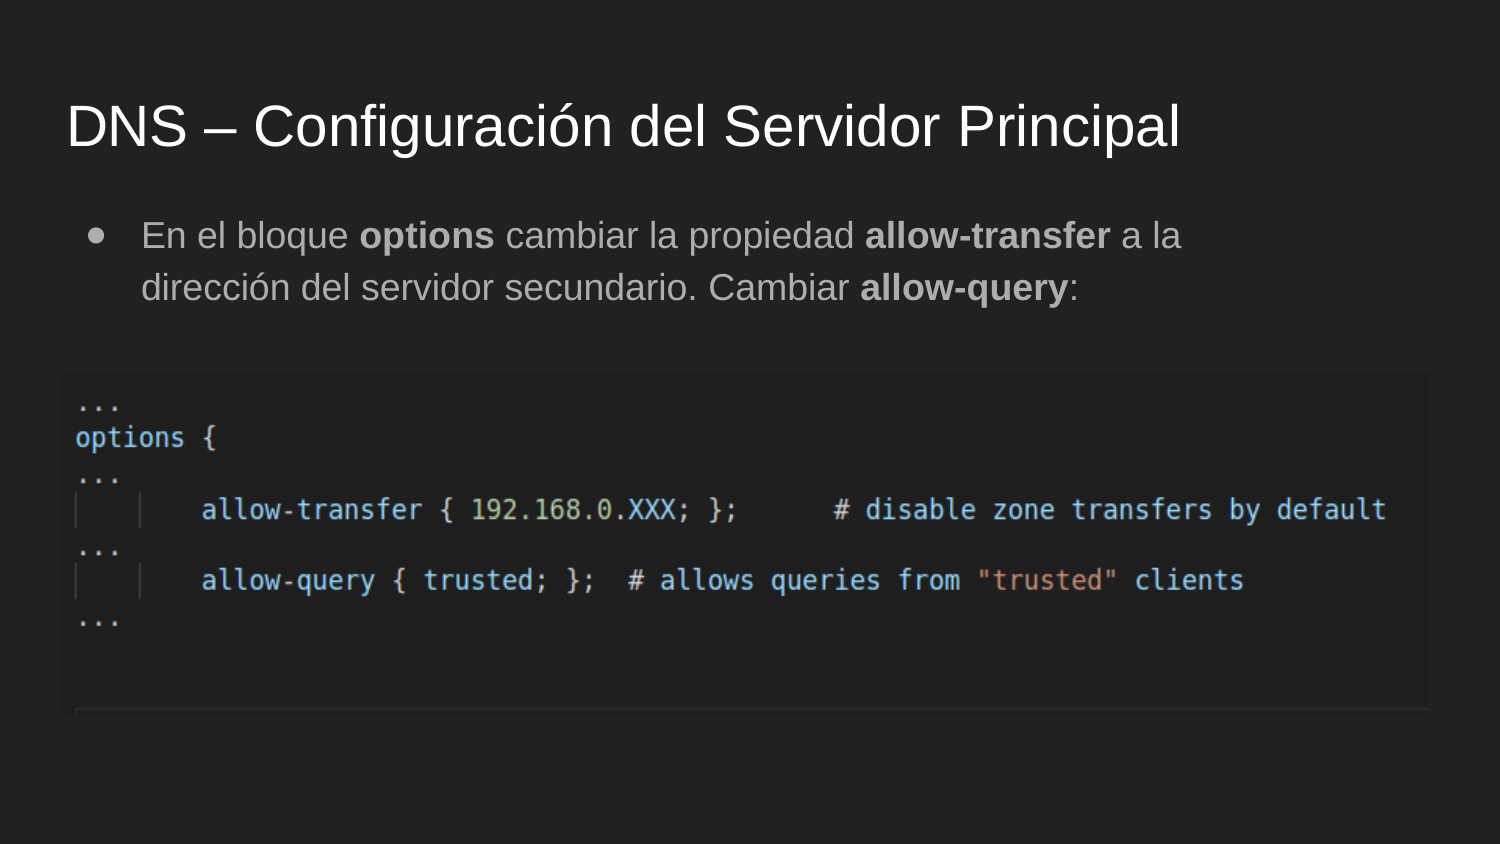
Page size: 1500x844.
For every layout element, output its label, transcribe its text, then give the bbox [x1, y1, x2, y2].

title DNS – Configuración del Servidor Principal [51, 72, 1449, 167]
list En el bloque options cambiar la propiedad allow-transfer a la dirección del servidor secundario. Cambiar allow-query: [51, 189, 1261, 750]
picture [61, 372, 1429, 714]
